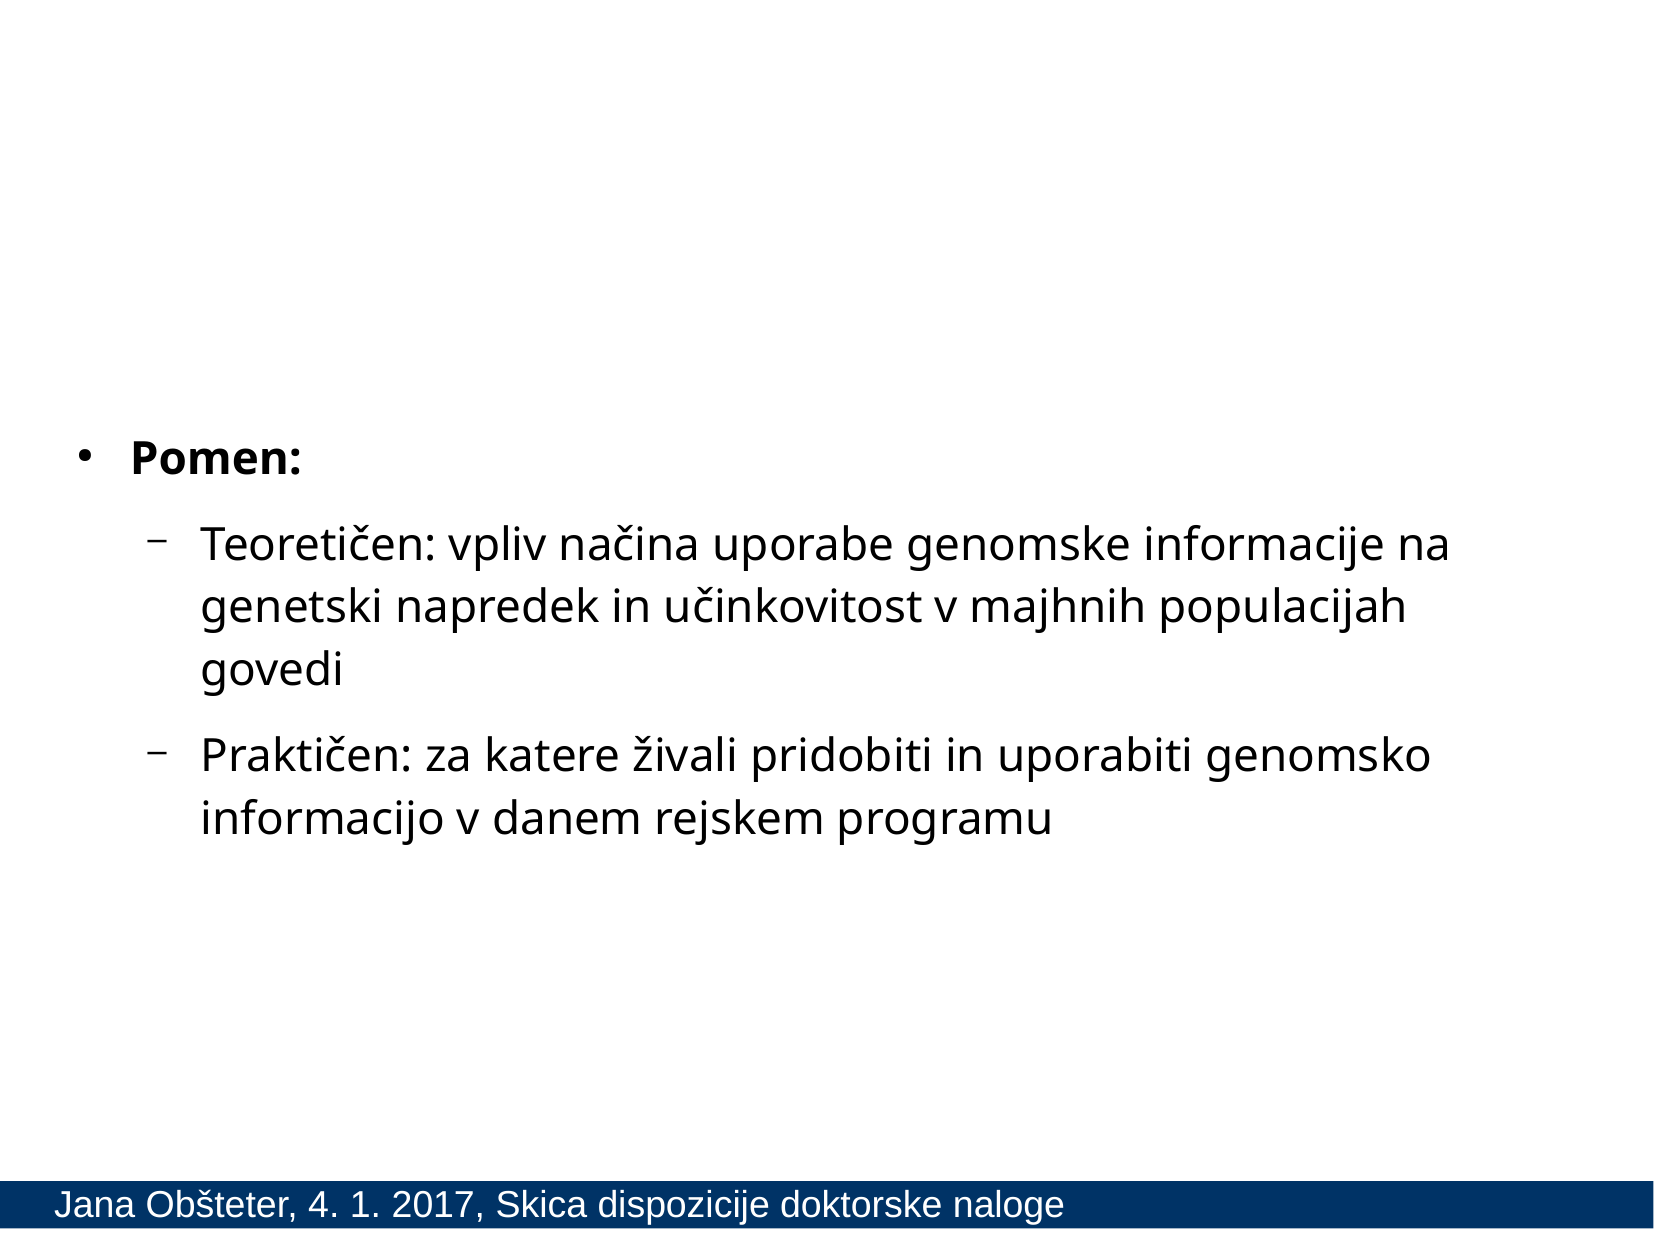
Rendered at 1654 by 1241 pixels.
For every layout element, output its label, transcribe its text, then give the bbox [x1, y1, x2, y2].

text_box Jana Obšteter, 4. 1. 2017, Skica dispozicije doktorske naloge [0, 1181, 1654, 1229]
list Pomen: Teoretičen: vpliv načina uporabe genomske informacije na genetski napredek in učinkovitost v majhnih populacijah govedi Praktičen: za katere živali pridobiti in uporabiti genomsko informacijo v danem rejskem programu [59, 425, 1548, 1145]
